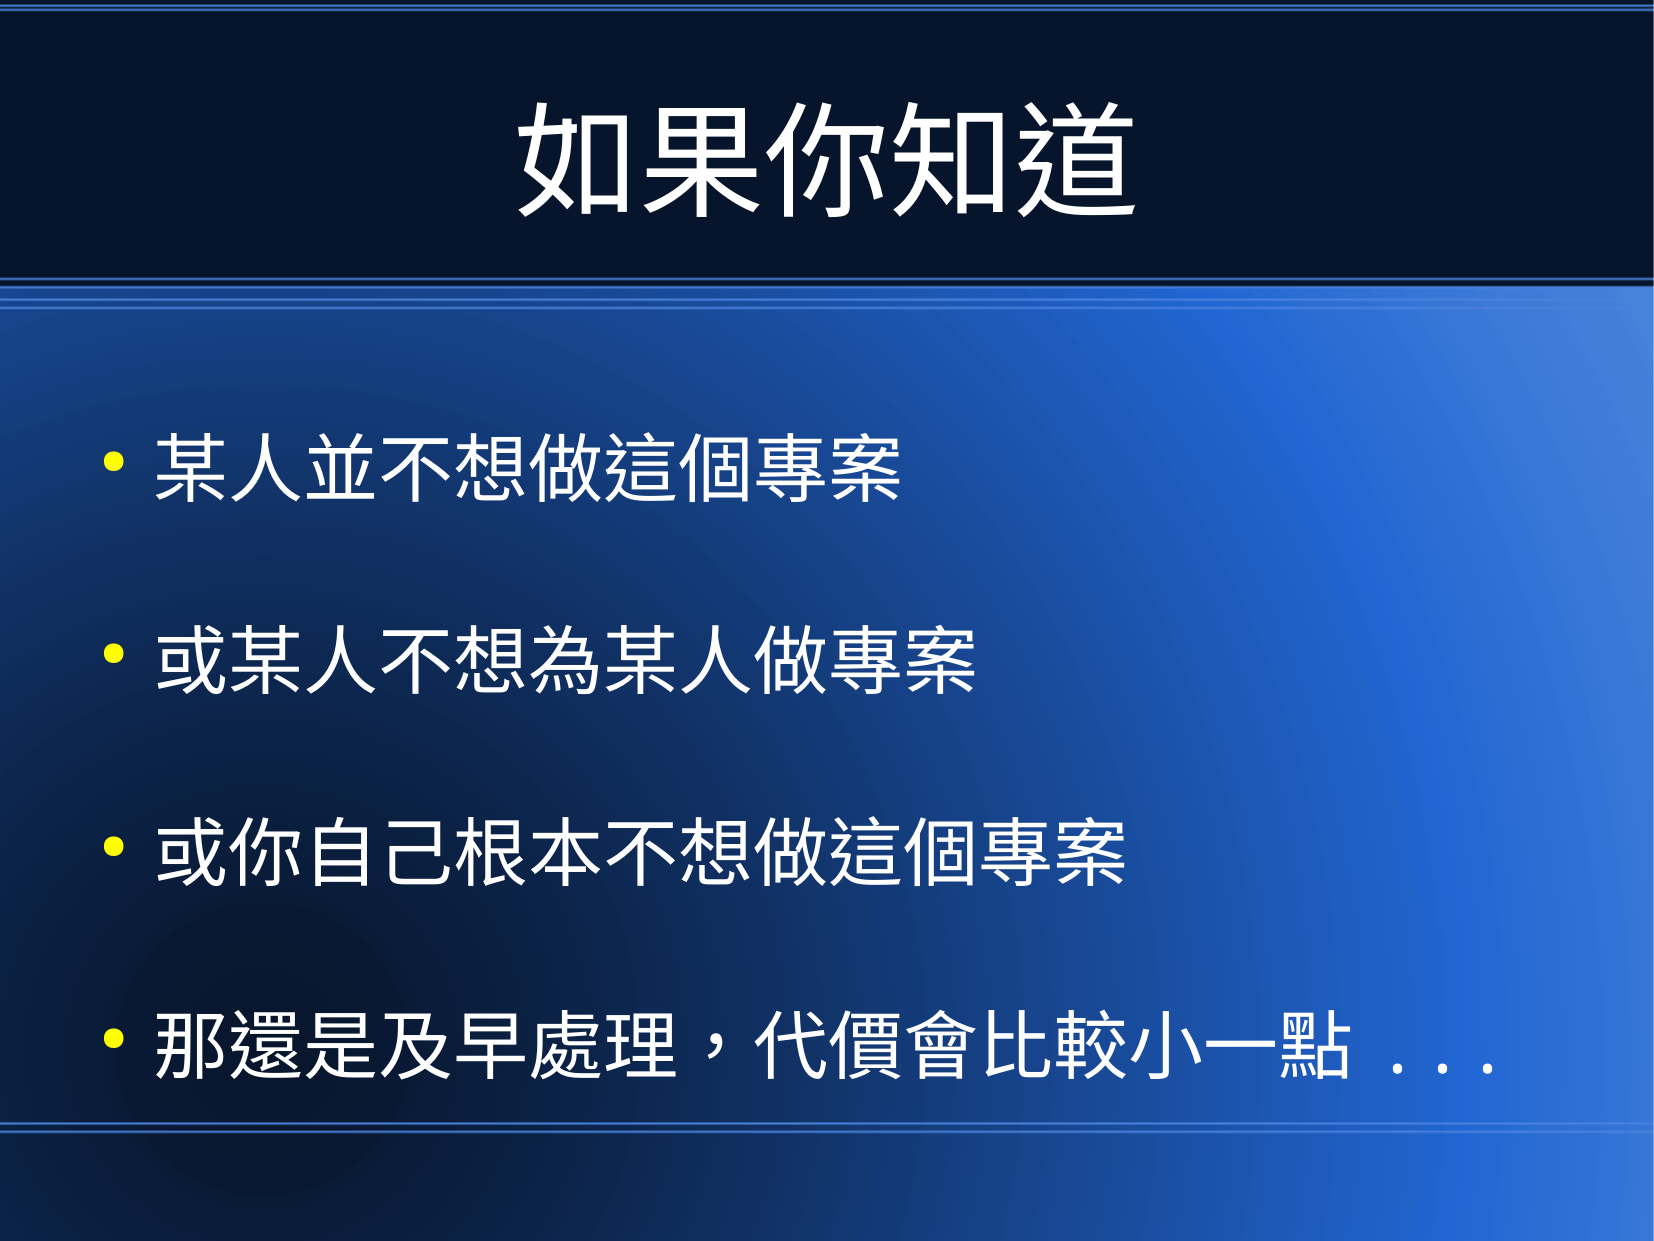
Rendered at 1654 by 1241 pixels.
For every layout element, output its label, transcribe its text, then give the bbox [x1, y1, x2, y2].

list 某人並不想做這個專案 或某人不想為某人做專案 或你自己根本不想做這個專案 那還是及早處理，代價會比較小一點... [82, 355, 1571, 1241]
picture [0, 0, 1654, 1241]
title 如果你知道 [82, 49, 1571, 257]
